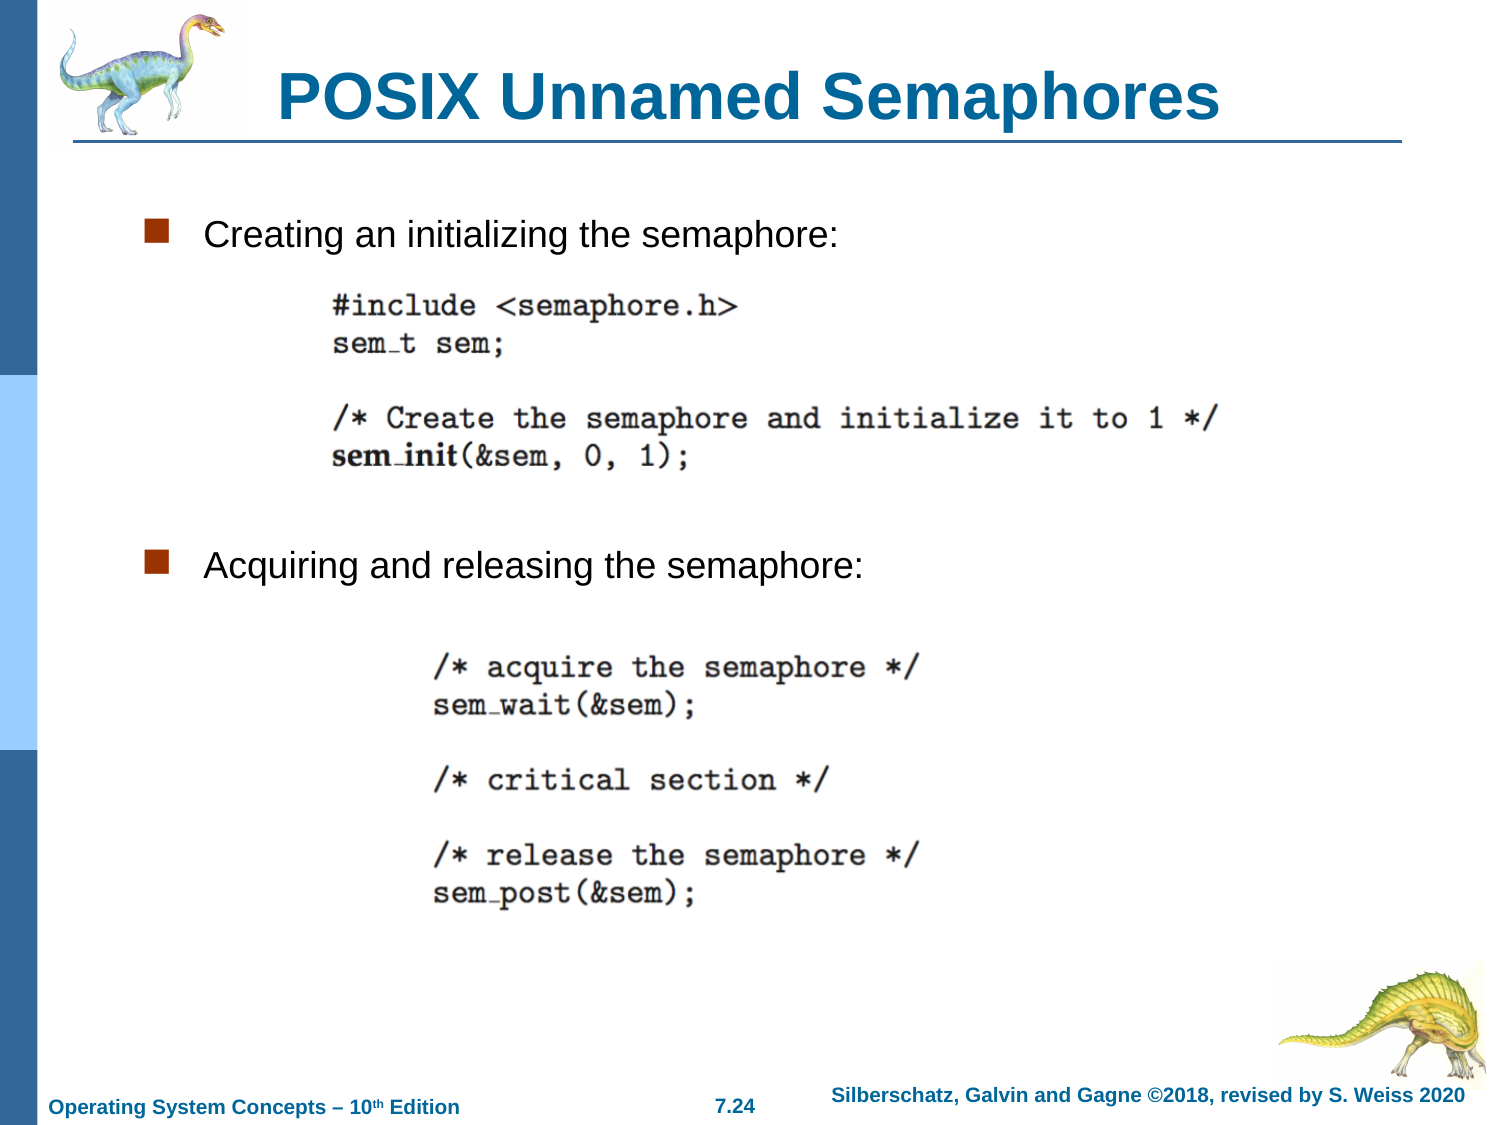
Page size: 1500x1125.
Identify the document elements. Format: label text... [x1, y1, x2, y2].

picture [378, 611, 1122, 941]
picture [46, 0, 243, 149]
list Creating an initializing the semaphore: Acquiring and releasing the semaphore: [132, 202, 1483, 946]
picture [1275, 959, 1486, 1090]
picture [274, 258, 1273, 513]
title POSIX Unnamed Semaphores [75, 45, 1426, 141]
picture [1148, 1087, 1156, 1092]
